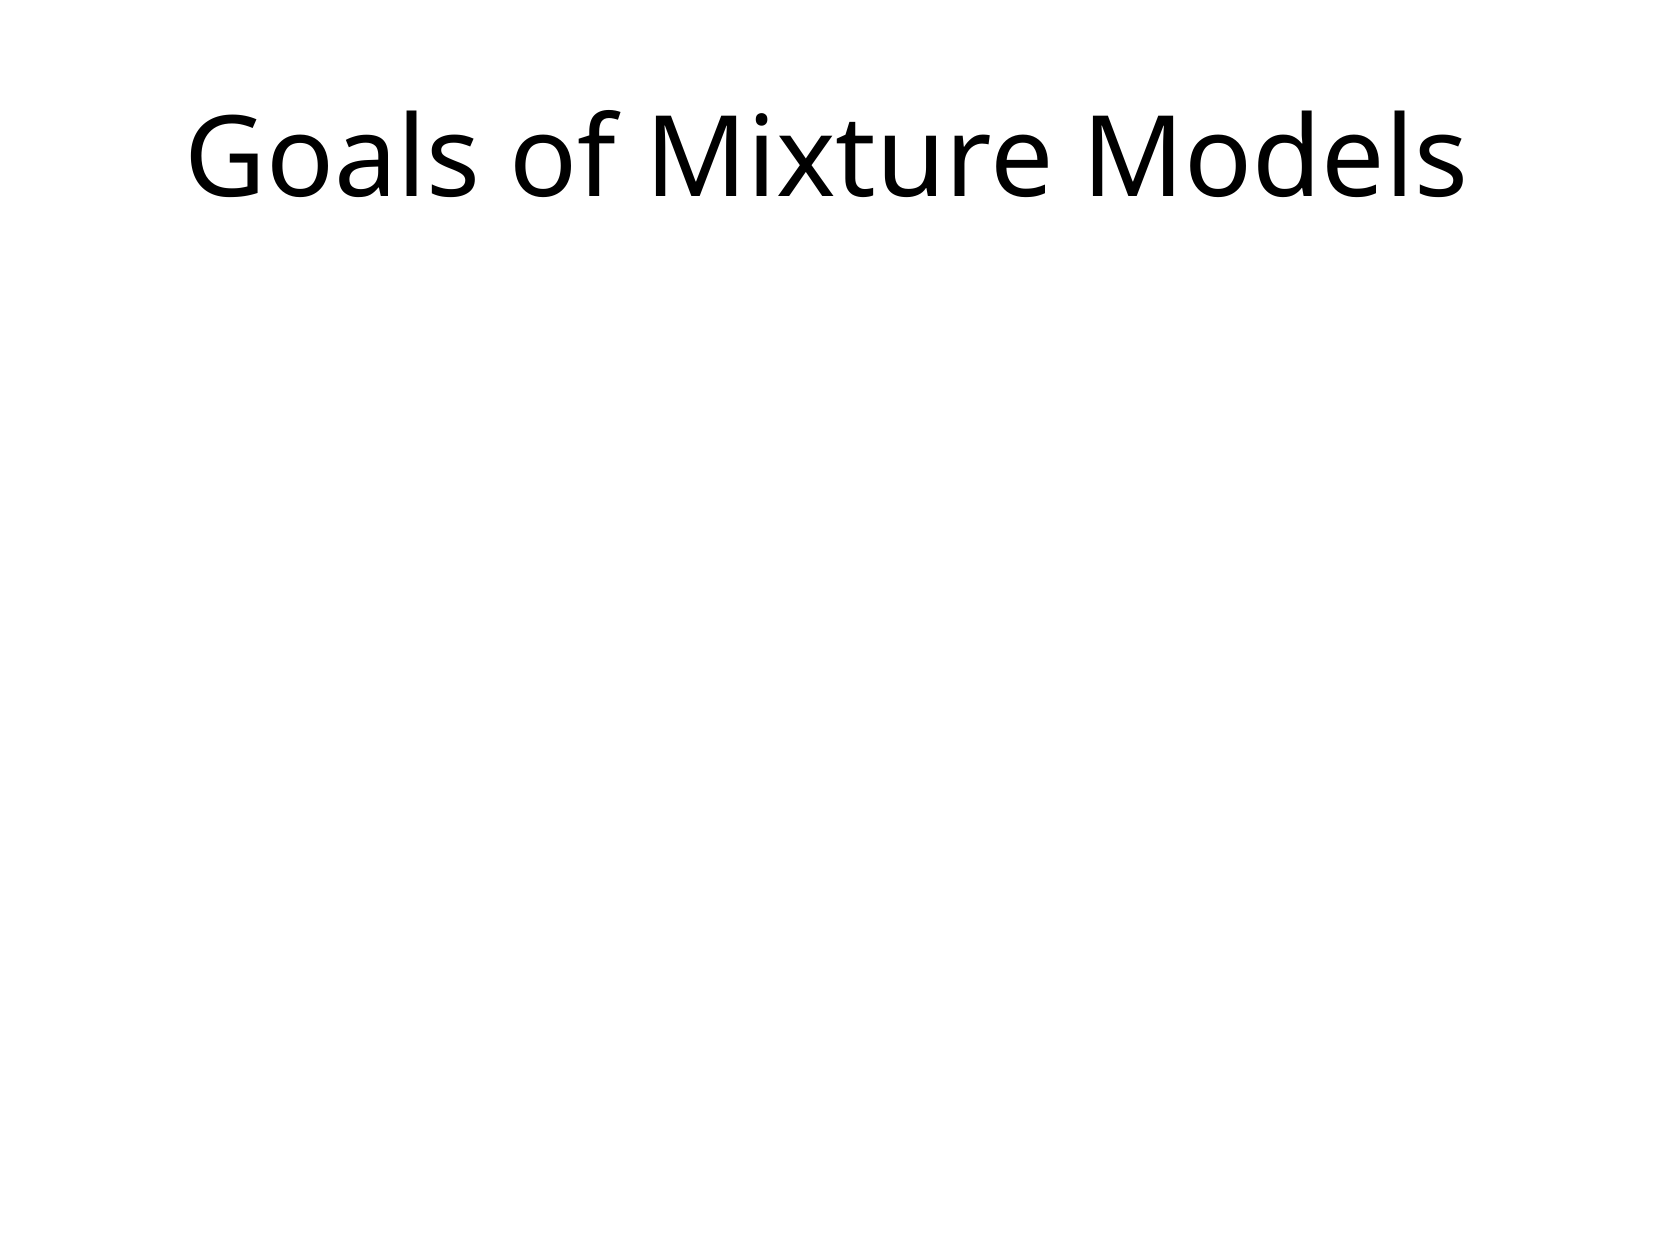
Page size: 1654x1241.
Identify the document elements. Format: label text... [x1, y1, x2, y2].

title Goals of Mixture Models [82, 49, 1571, 257]
